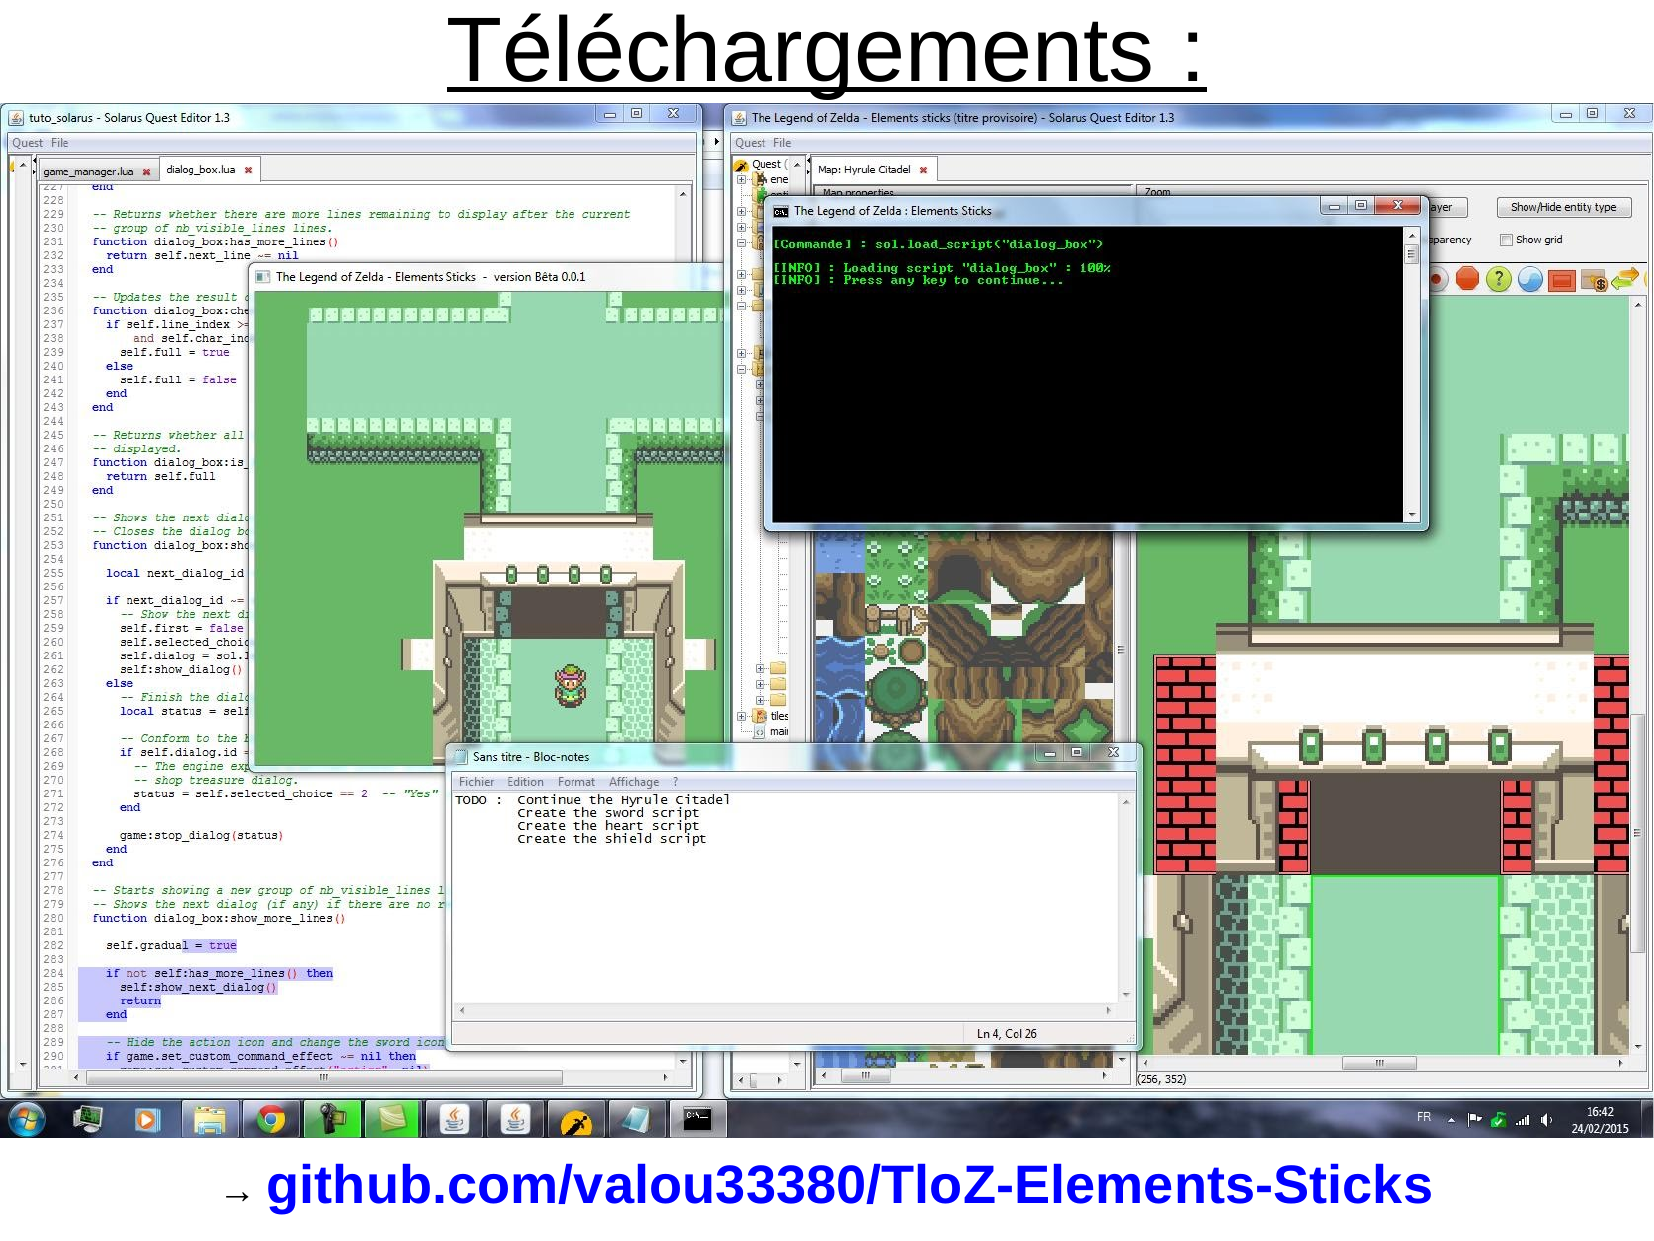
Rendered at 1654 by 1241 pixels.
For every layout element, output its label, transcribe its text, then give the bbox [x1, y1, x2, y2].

picture [0, 103, 1654, 1138]
title Téléchargements : [82, 0, 1571, 154]
text_box → github.com/valou33380/TloZ-Elements-Sticks [59, 1062, 1595, 1241]
list [82, 290, 1571, 1010]
